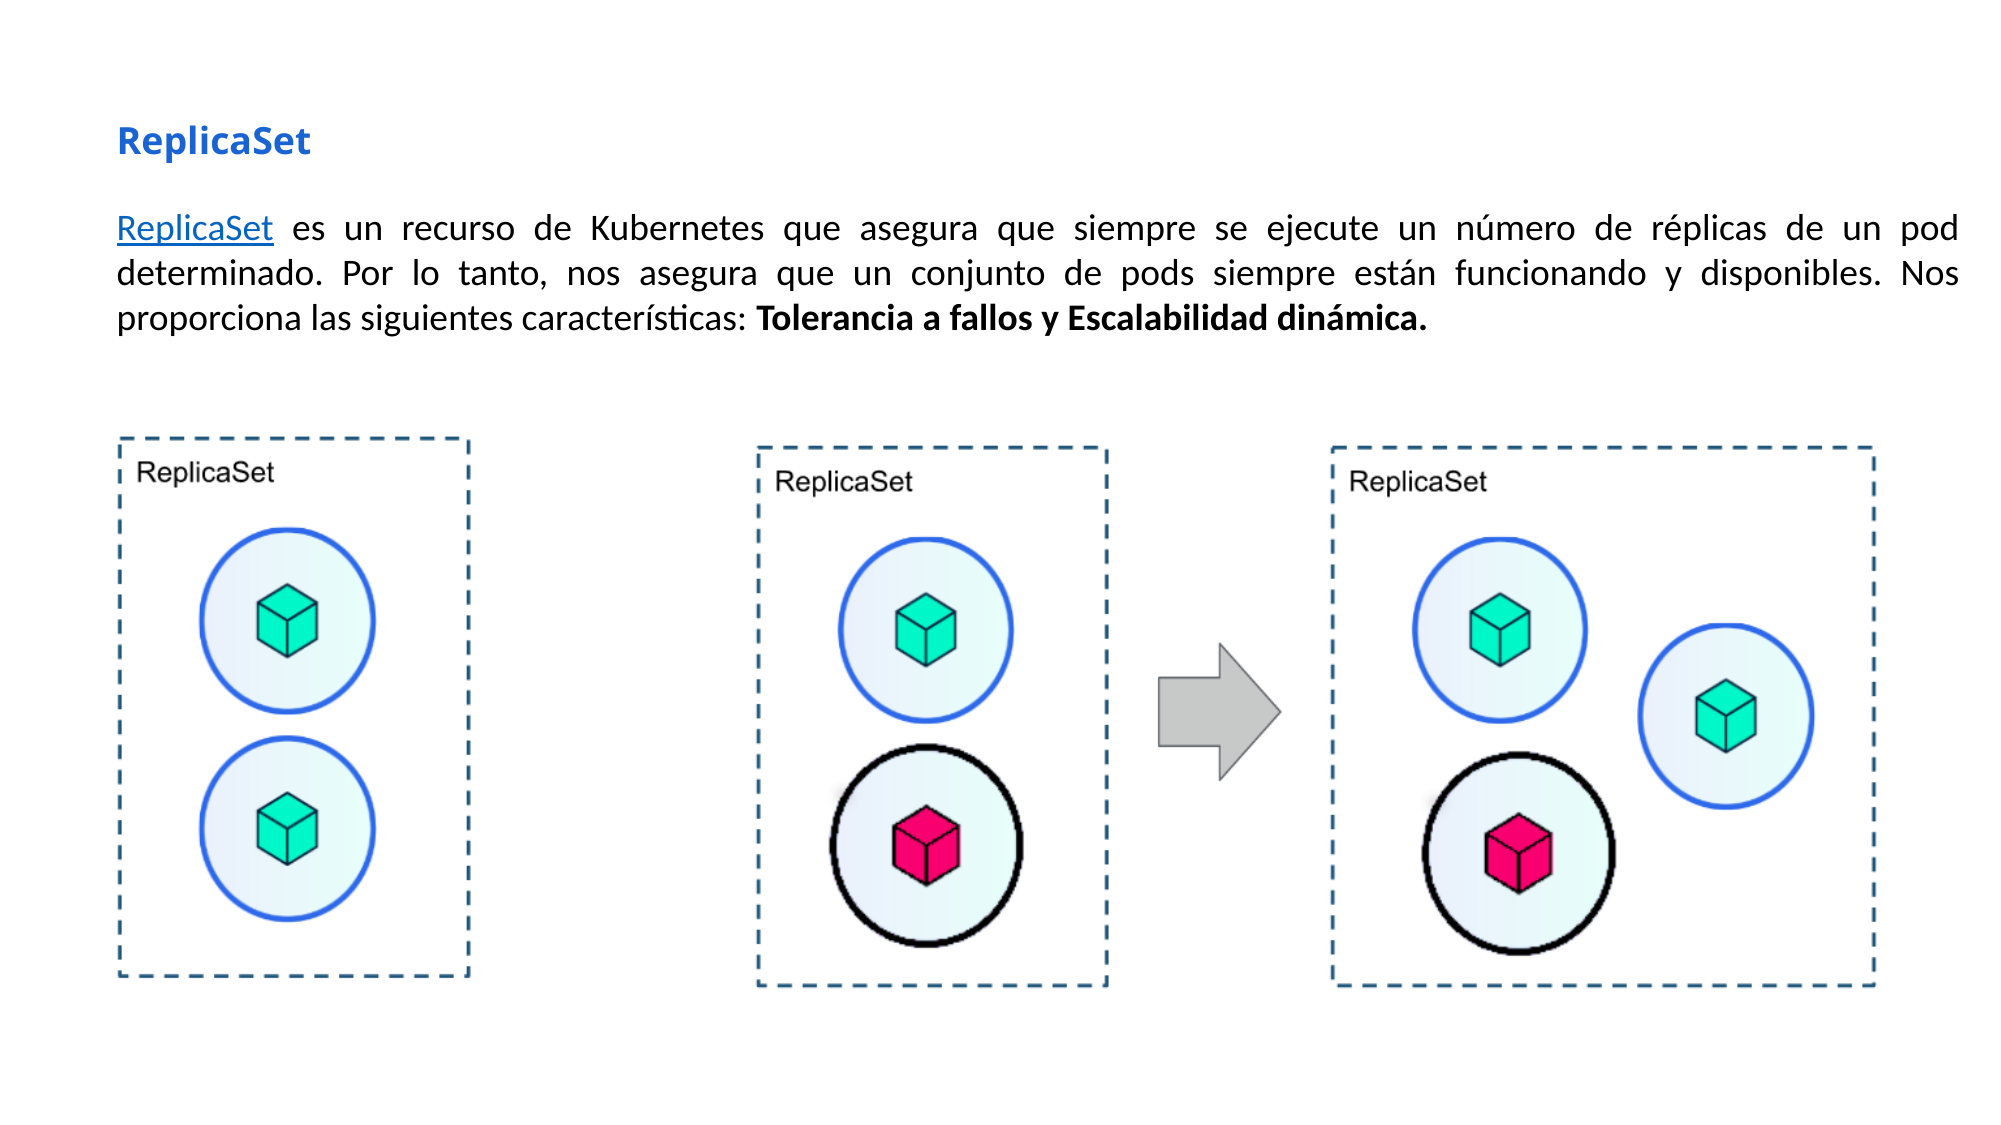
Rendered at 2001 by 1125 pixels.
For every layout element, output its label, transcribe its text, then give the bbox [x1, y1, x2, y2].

text_box ReplicaSet es un recurso de Kubernetes que asegura que siempre se ejecute un número de réplicas de un pod determinado. Por lo tanto, nos asegura que un conjunto de pods siempre están funcionando y disponibles. Nos proporciona las siguientes características: Tolerancia a fallos y Escalabilidad dinámica. [101, 195, 1977, 901]
picture [101, 412, 1899, 1012]
text_box ReplicaSet [101, 110, 912, 170]
